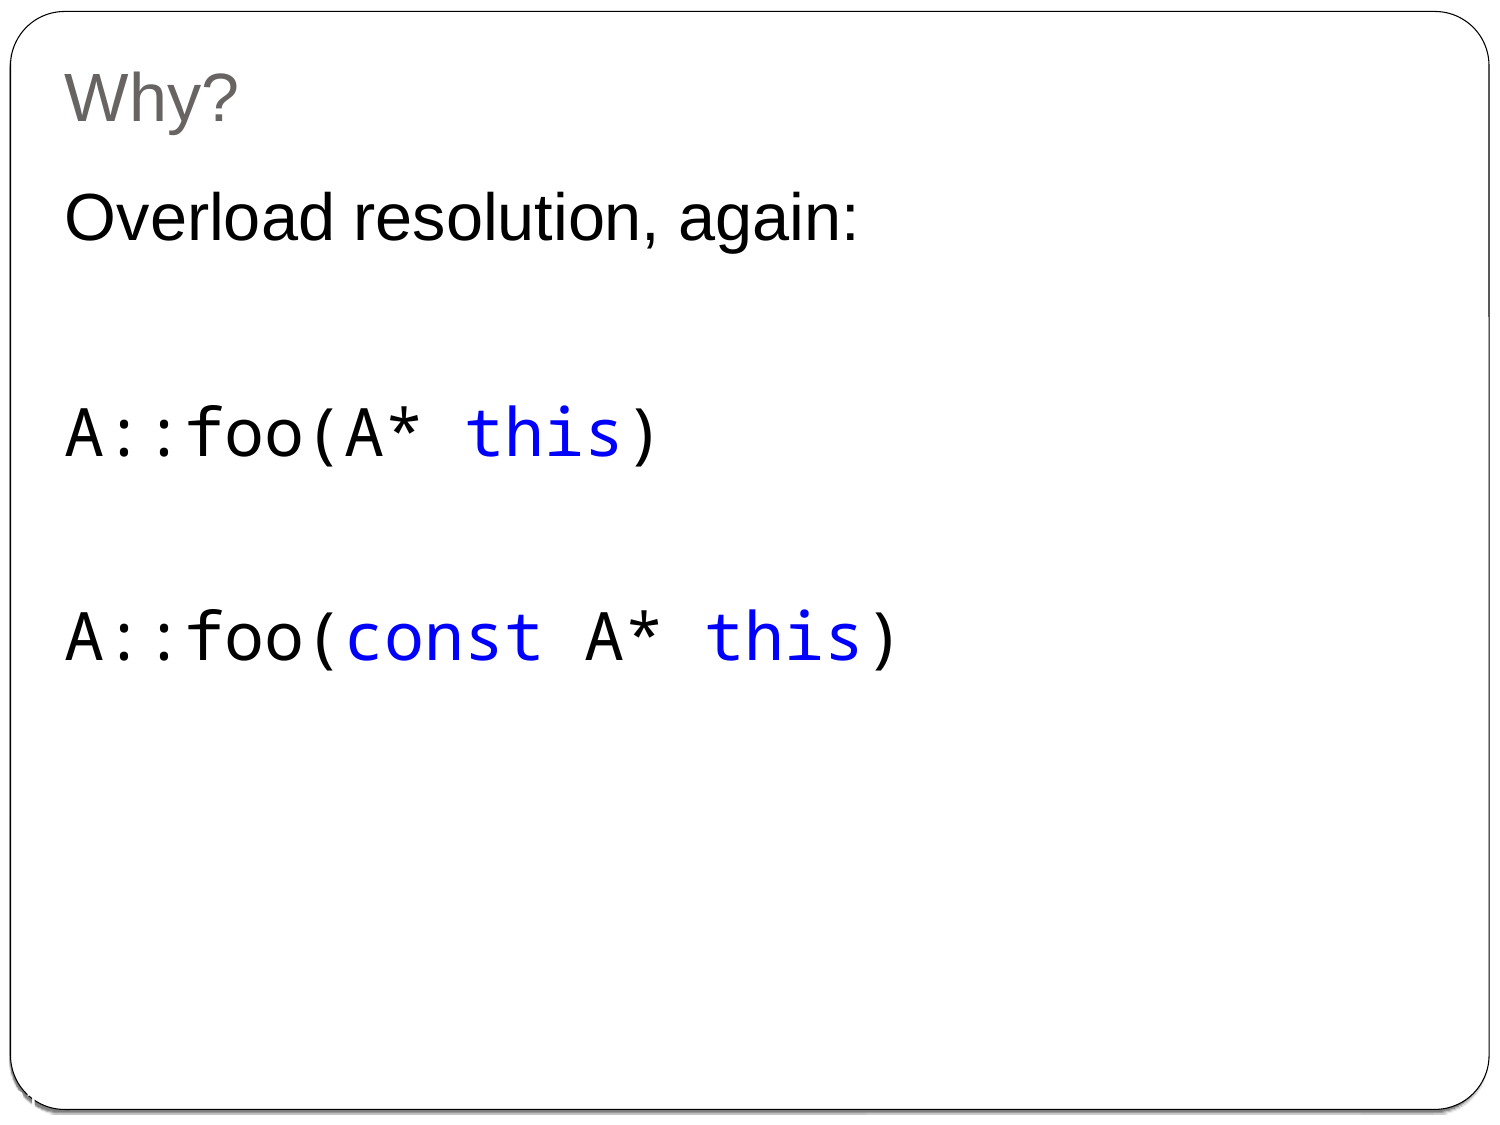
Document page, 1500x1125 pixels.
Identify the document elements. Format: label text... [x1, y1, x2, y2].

list Overload resolution, again: A::foo(A* this) A::foo(const A* this) [50, 149, 1450, 1088]
title Why? [50, 45, 1450, 149]
slide_number <number> [0, 1074, 50, 1125]
